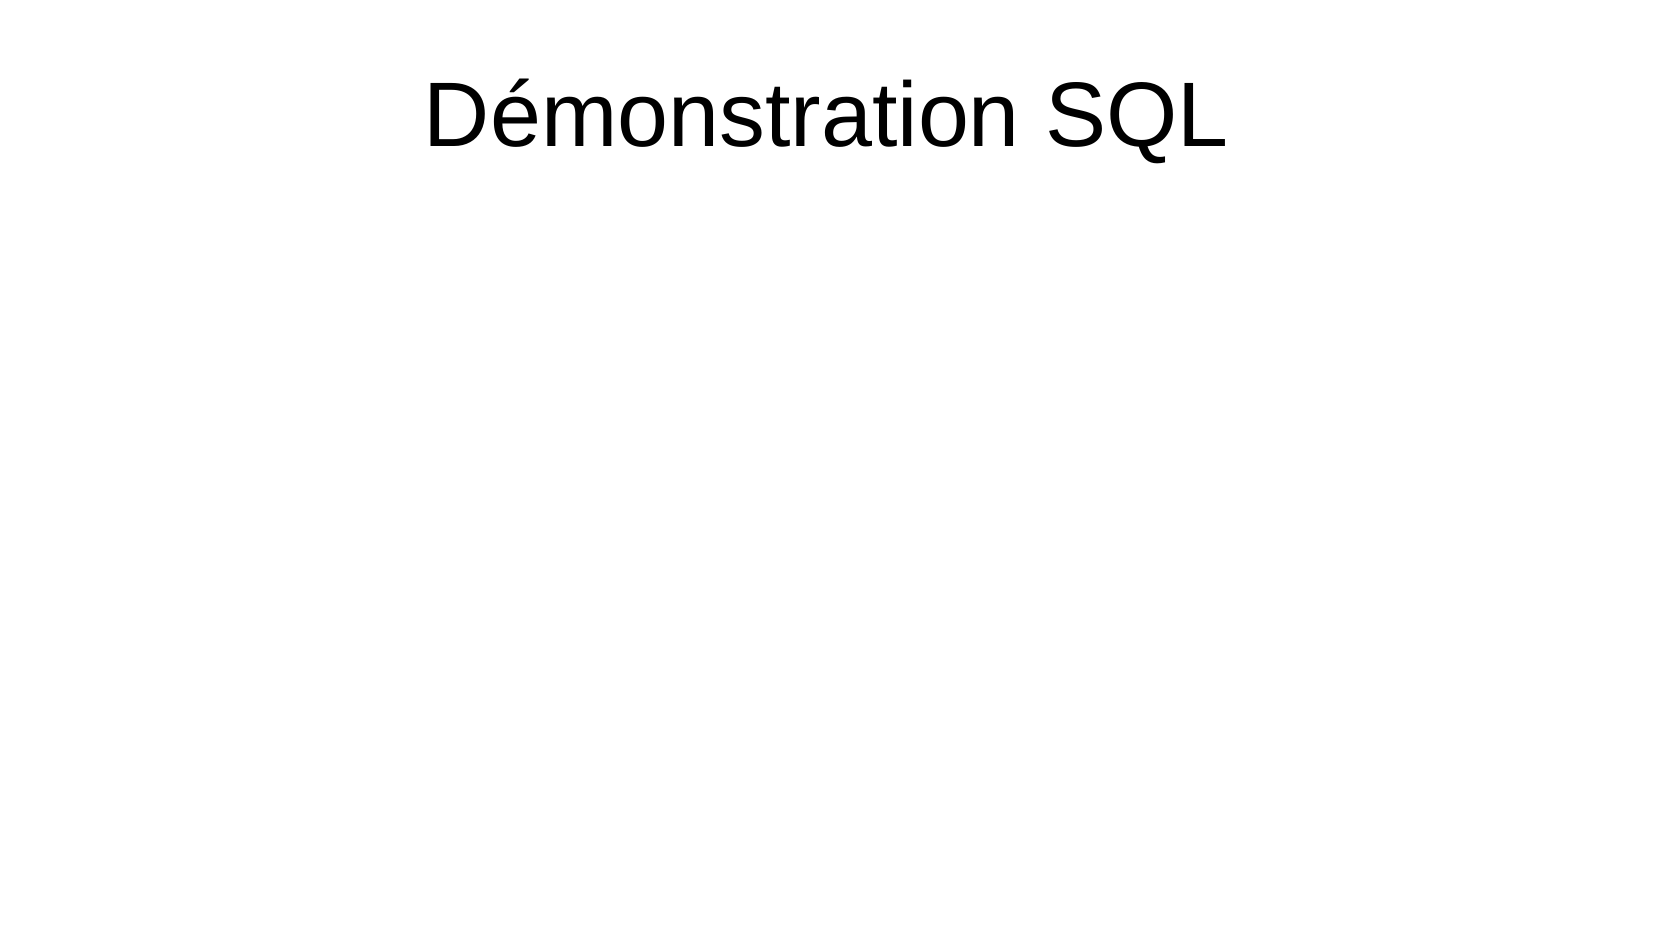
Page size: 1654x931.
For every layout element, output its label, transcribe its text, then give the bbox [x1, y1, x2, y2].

title Démonstration SQL [82, 37, 1571, 193]
